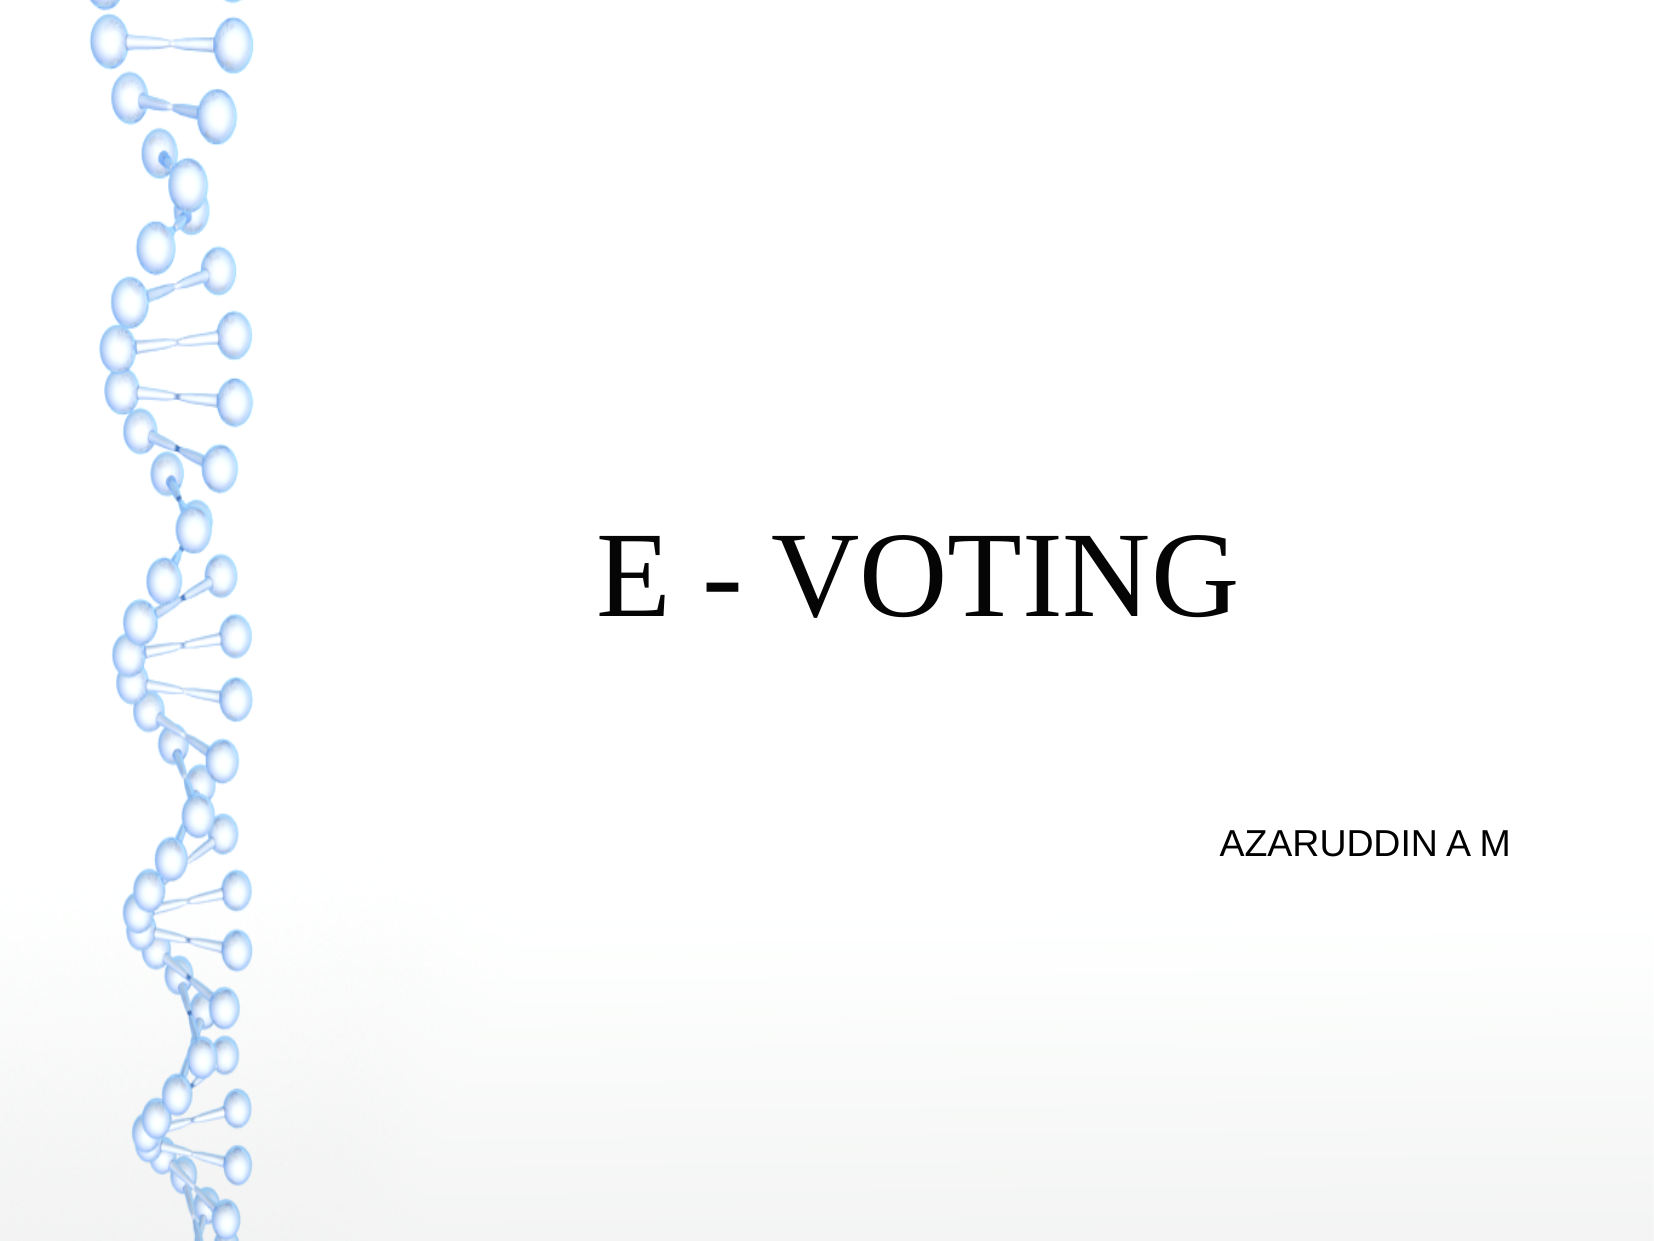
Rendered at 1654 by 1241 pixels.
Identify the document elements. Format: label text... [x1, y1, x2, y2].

picture [0, 0, 1654, 1241]
title E - VOTING [253, 472, 1583, 678]
text_box AZARUDDIN A M [1204, 814, 1526, 914]
